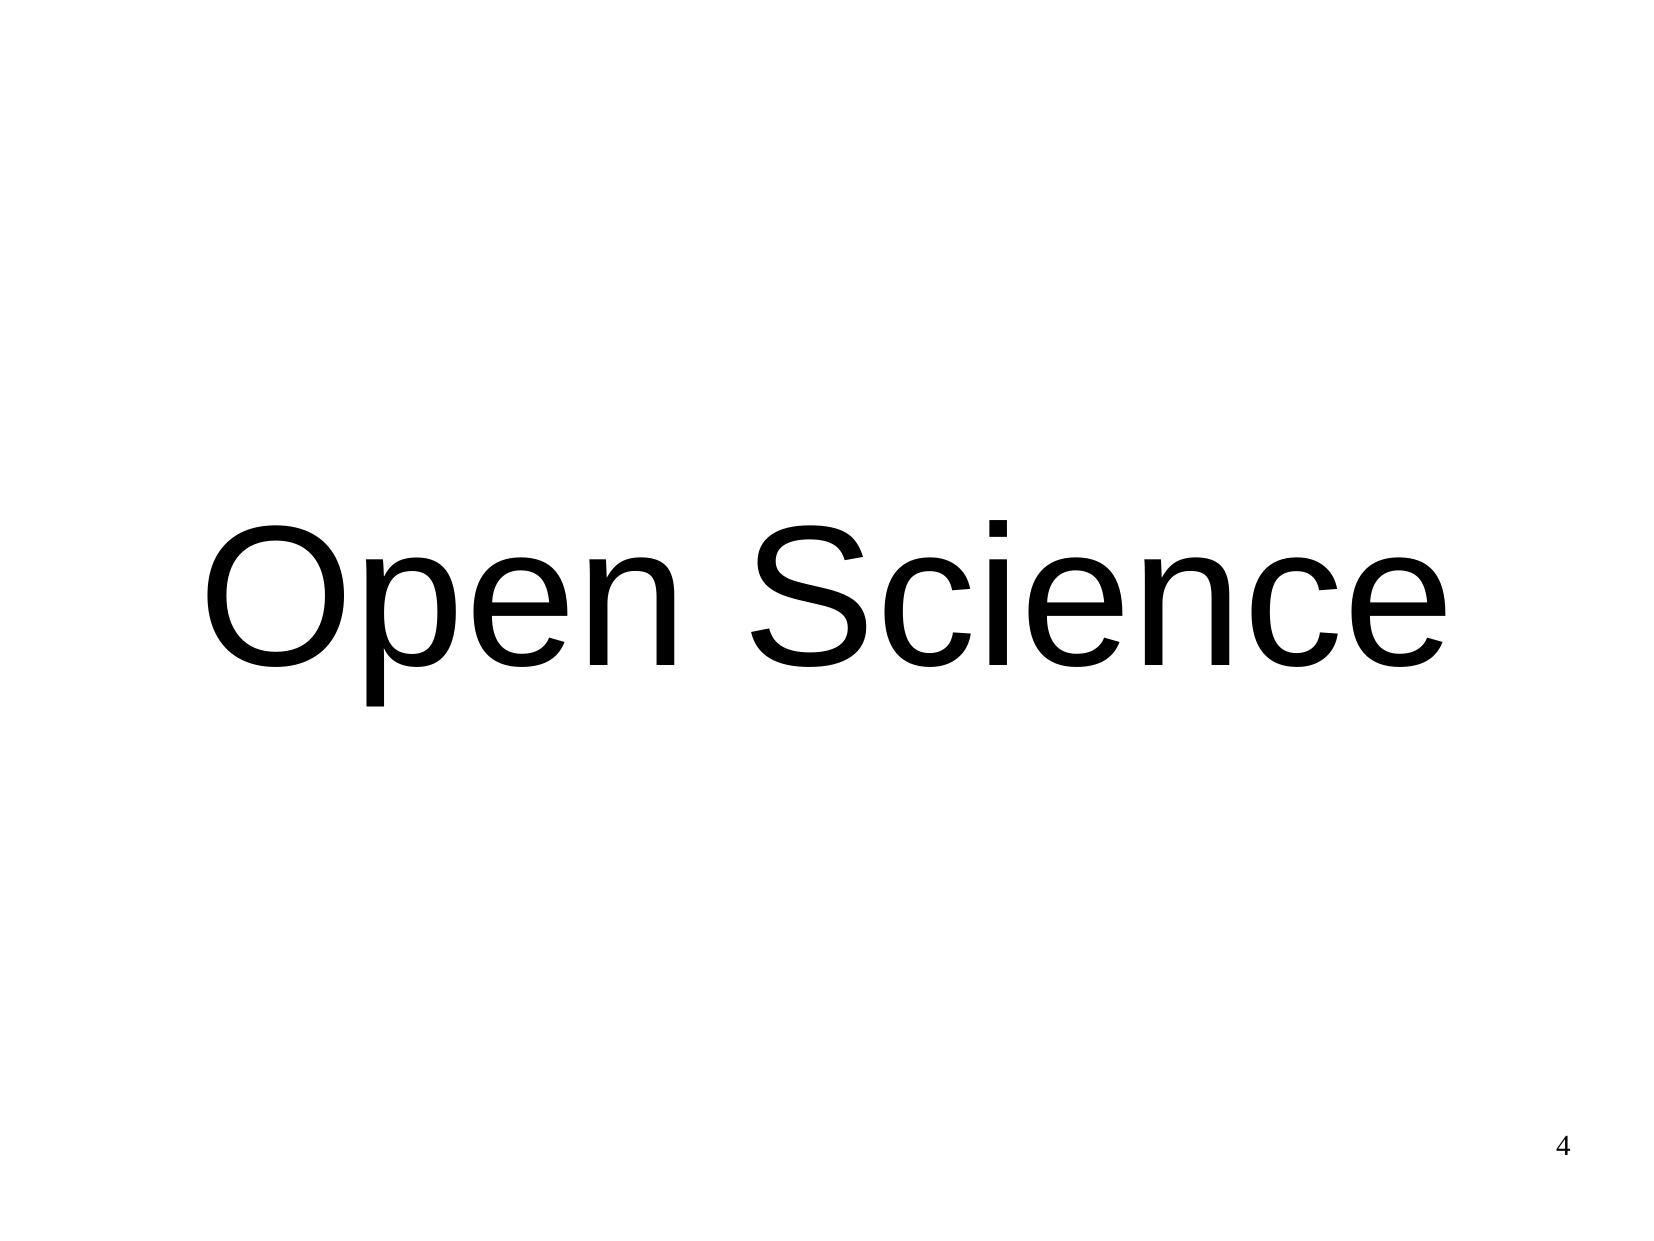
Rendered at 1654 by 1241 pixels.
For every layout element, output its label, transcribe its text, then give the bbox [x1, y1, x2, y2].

title Open Science [82, 484, 1571, 708]
